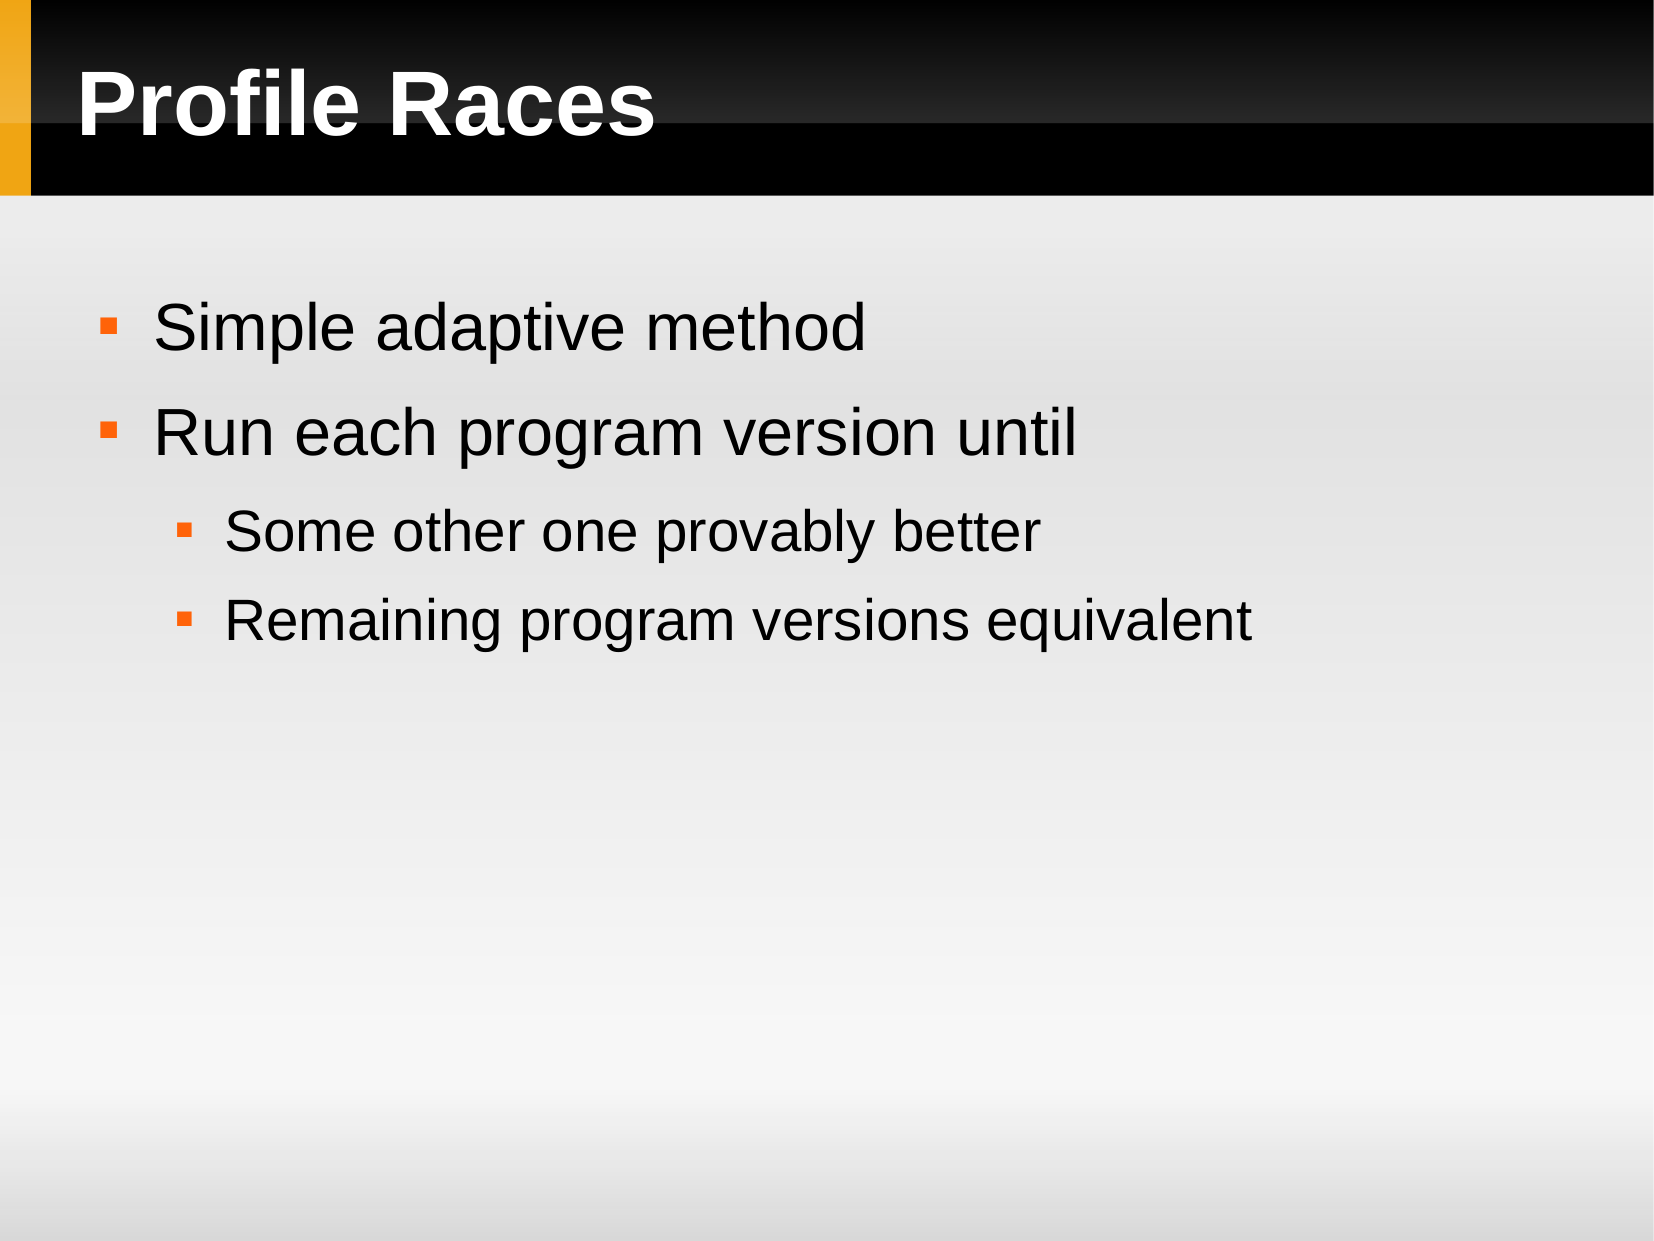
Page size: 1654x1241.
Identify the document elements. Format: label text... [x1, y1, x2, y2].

title Profile Races [76, 7, 1565, 200]
list Simple adaptive method Run each program version until Some other one provably better Remaining program versions equivalent [82, 290, 1571, 1094]
picture [0, 0, 1654, 1241]
